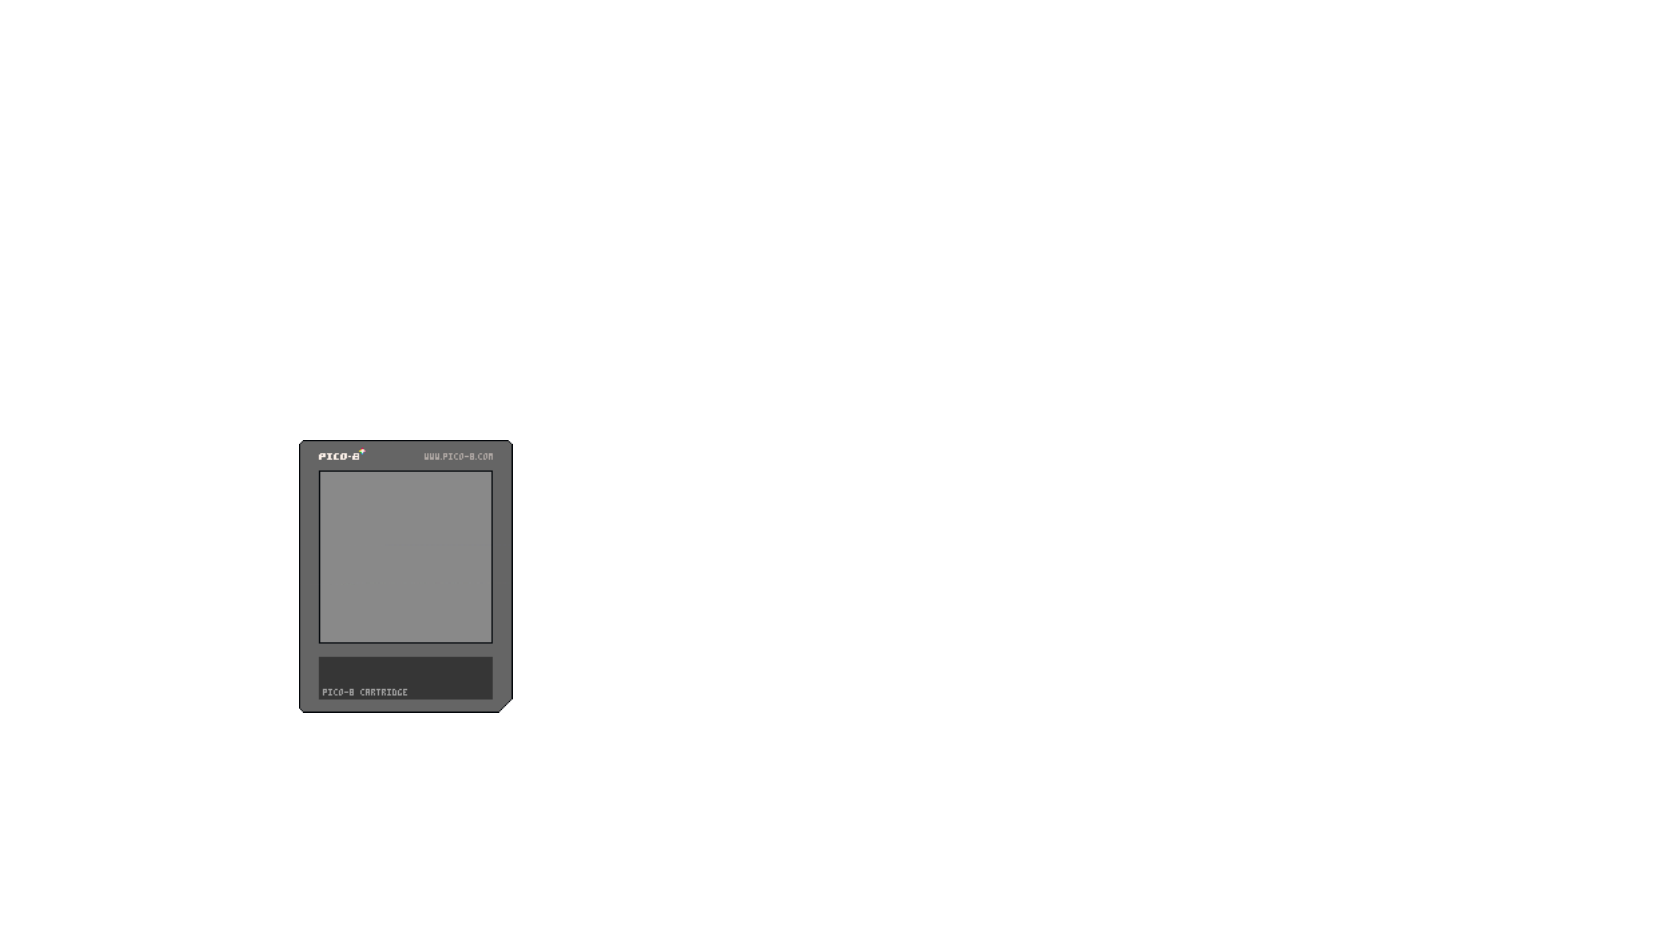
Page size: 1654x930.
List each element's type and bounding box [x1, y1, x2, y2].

picture [299, 440, 513, 713]
